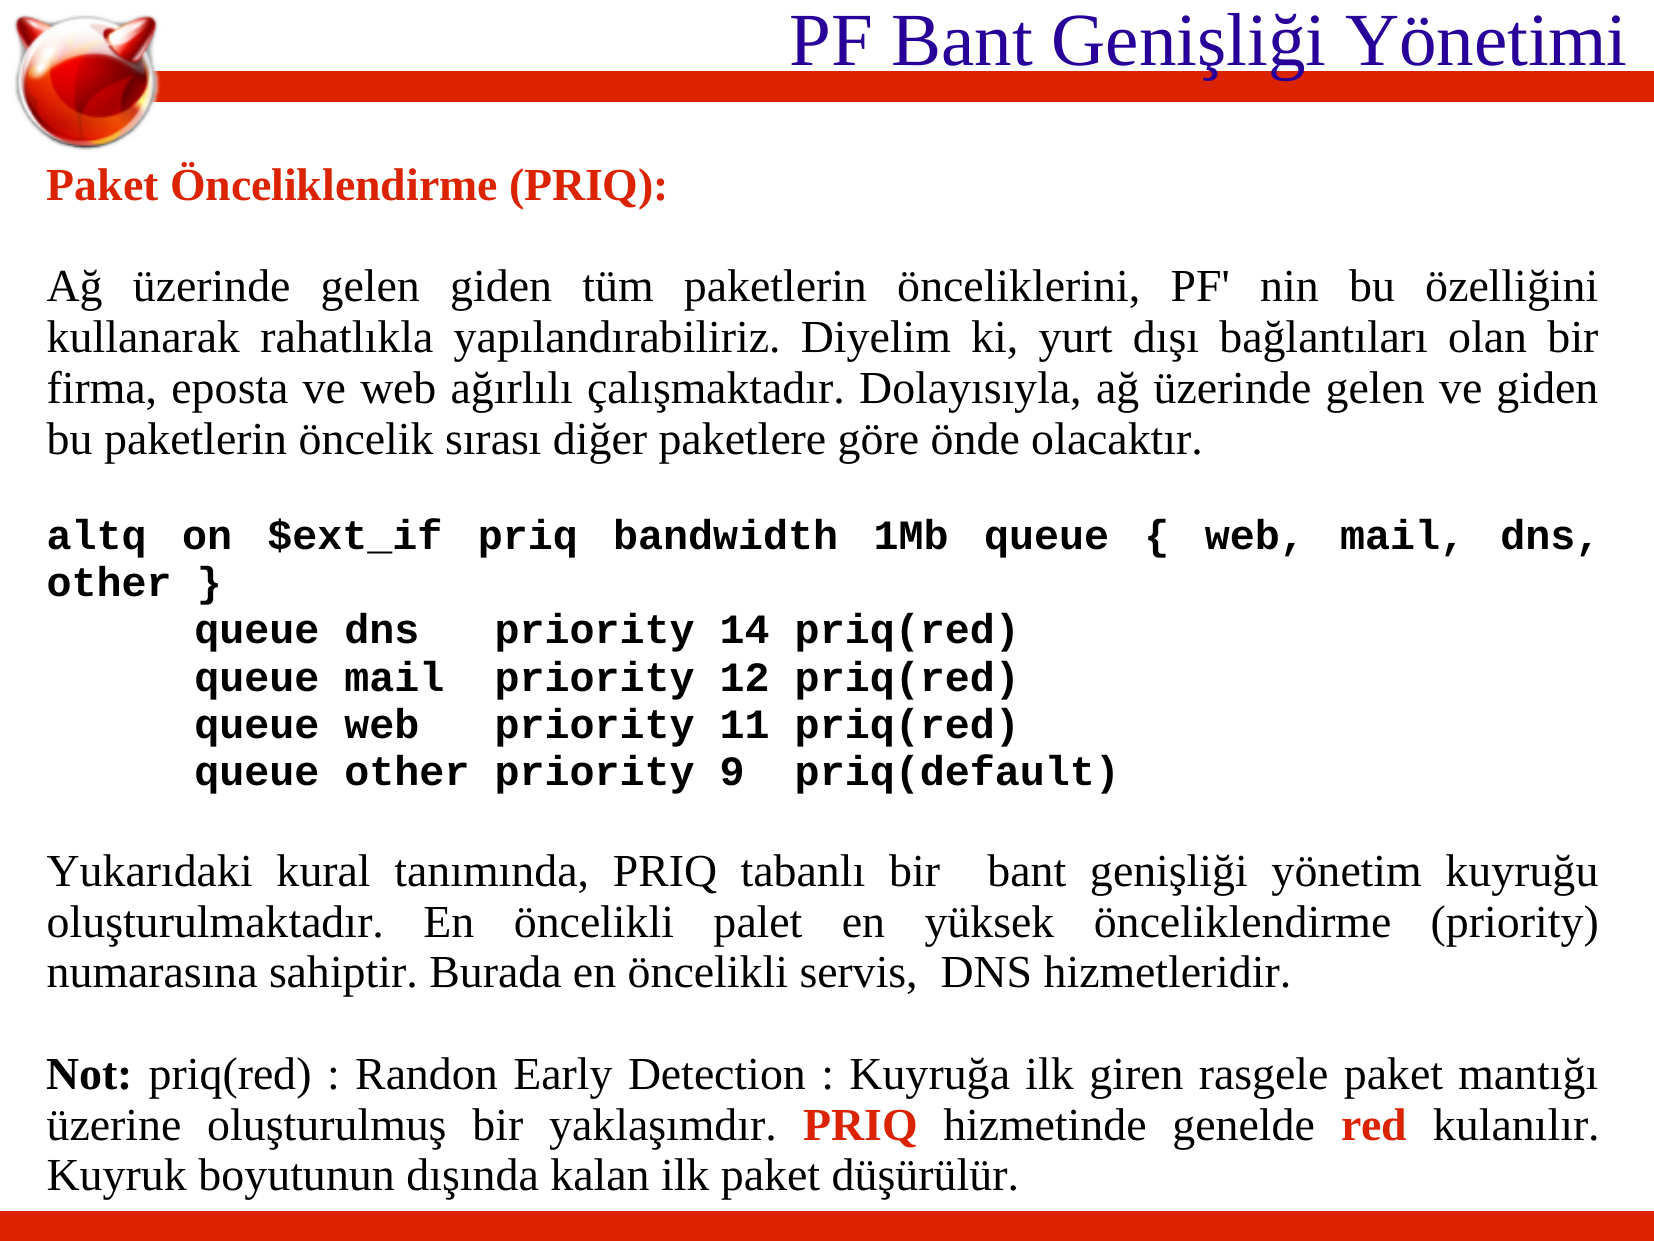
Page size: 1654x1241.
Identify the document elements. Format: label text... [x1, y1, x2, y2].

text_box PF Bant Genişliği Yönetimi [714, 0, 1648, 83]
text_box Paket Önceliklendirme (PRIQ): Ağ üzerinde gelen giden tüm paketlerin önceliklerini, PF' nin bu özelliğini kullanarak rahatlıkla yapılandırabiliriz. Diyelim ki, yurt dışı bağlantıları olan bir firma, eposta ve web ağırlılı çalışmaktadır. Dolayısıyla, ağ üzerinde gelen ve giden bu paketlerin öncelik sırası diğer paketlere göre önde olacaktır. altq on $ext_if priq bandwidth 1Mb queue { web, mail, dns, other } queue dns priority 14 priq(red) queue mail priority 12 priq(red) queue web priority 11 priq(red) queue other priority 9 priq(default) Yukarıdaki kural tanımında, PRIQ tabanlı bir bant genişliği yönetim kuyruğu oluşturulmaktadır. En öncelikli palet en yüksek önceliklendirme (priority) numarasına sahiptir. Burada en öncelikli servis, DNS hizmetleridir. Not: priq(red) : Randon Early Detection : Kuyruğa ilk giren rasgele paket mantığı üzerine oluşturulmuş bir yaklaşımdır. PRIQ hizmetinde genelde red kulanılır. Kuyruk boyutunun dışında kalan ilk paket düşürülür. [46, 159, 1600, 1212]
text_box [0, 1211, 1654, 1241]
text_box [165, 71, 1654, 102]
picture [10, 11, 165, 153]
